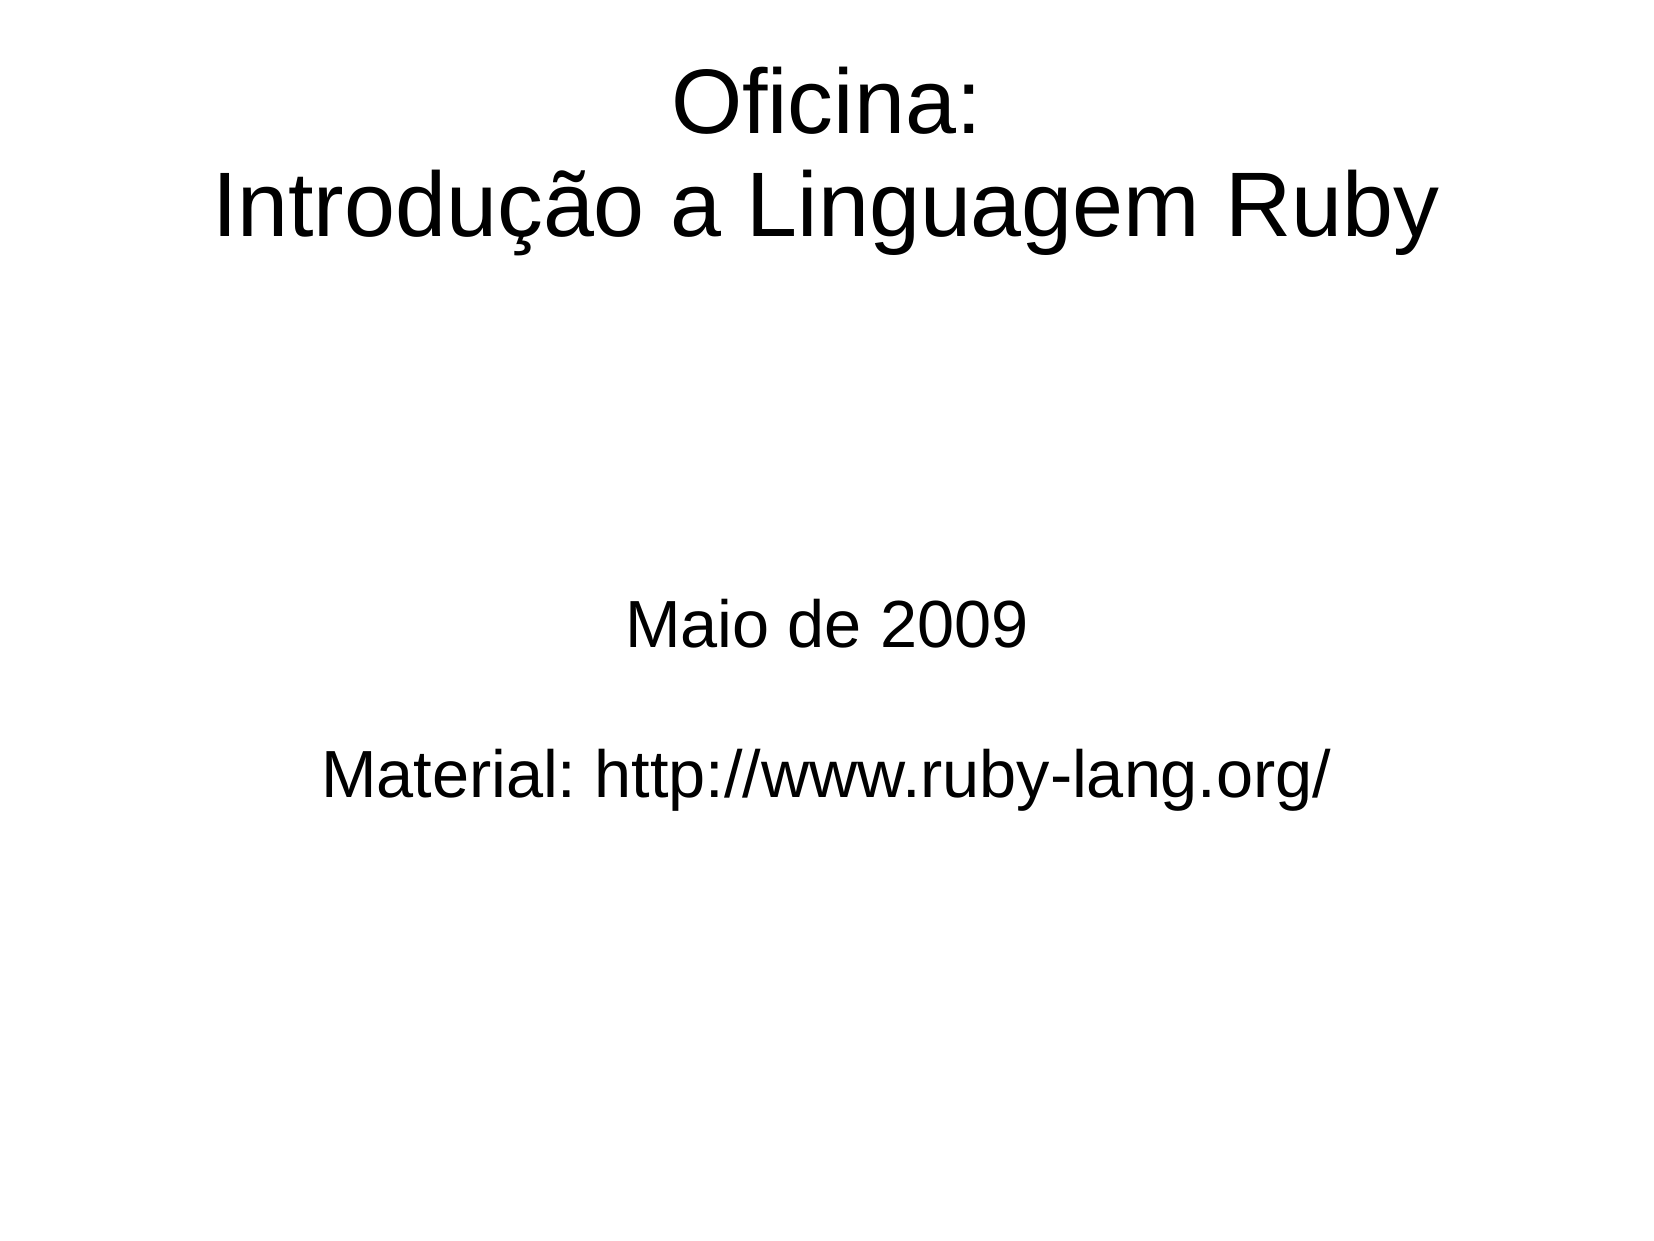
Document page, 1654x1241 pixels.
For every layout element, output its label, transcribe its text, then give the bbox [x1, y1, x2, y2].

title Oficina: Introdução a Linguagem Ruby [82, 49, 1571, 257]
subtitle Maio de 2009 Material: http://www.ruby-lang.org/ [82, 297, 1571, 1102]
